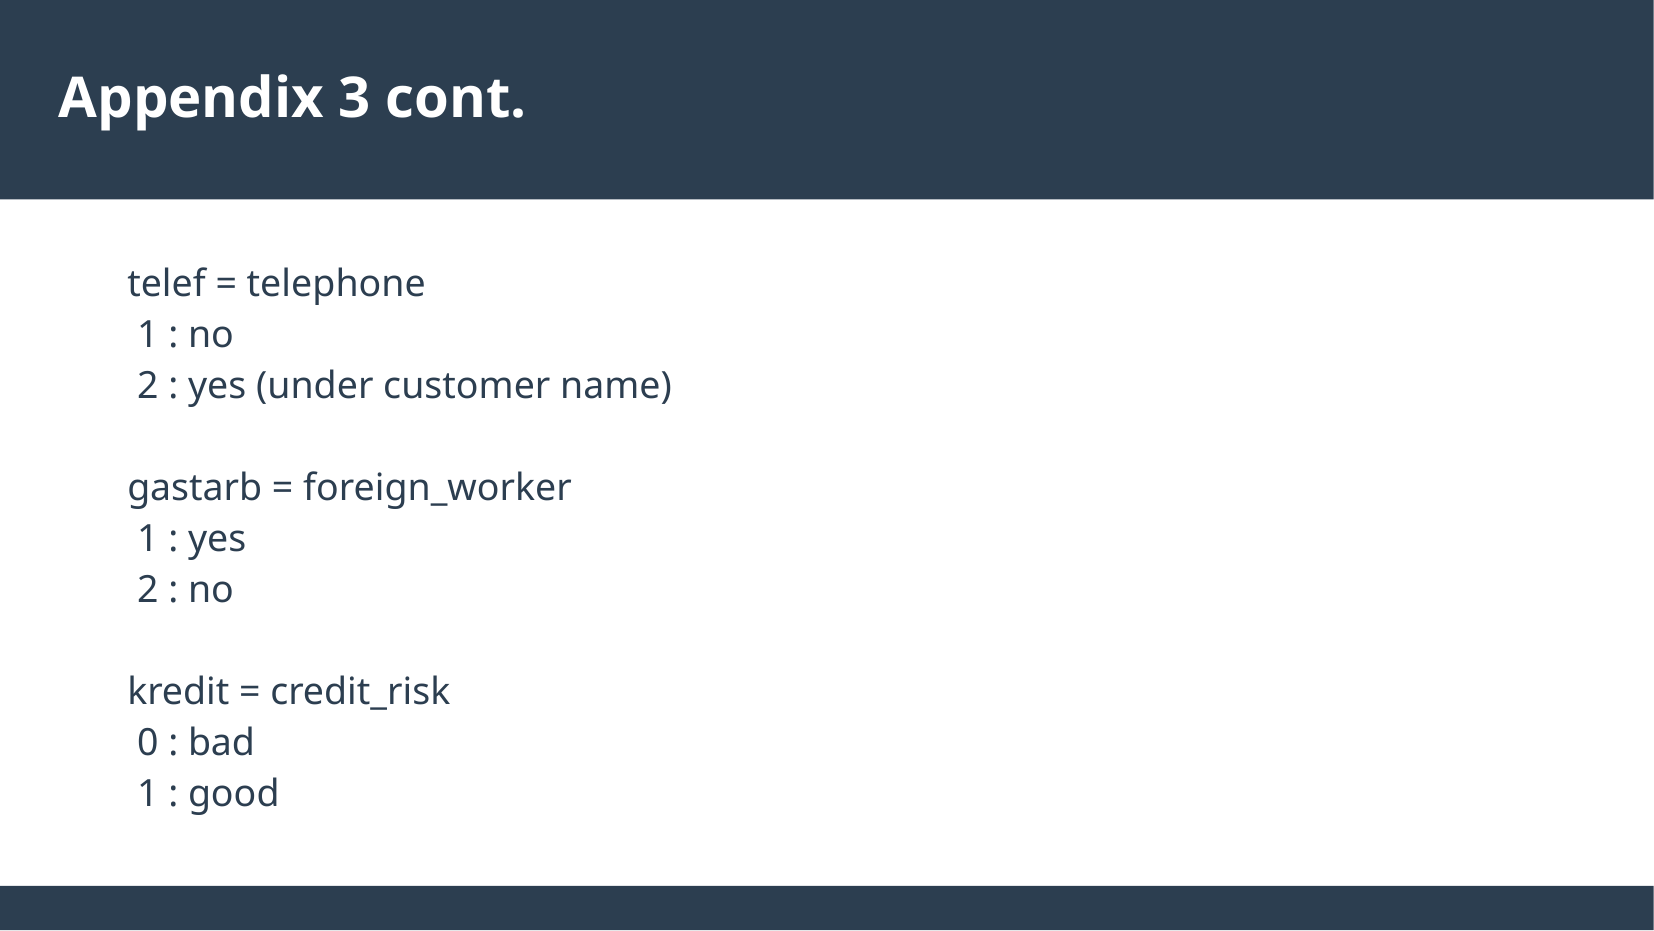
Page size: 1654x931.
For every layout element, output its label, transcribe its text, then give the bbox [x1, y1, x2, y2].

text_box telef = telephone 1 : no 2 : yes (under customer name) gastarb = foreign_worker 1 : yes 2 : no kredit = credit_risk 0 : bad 1 : good [112, 290, 831, 784]
title Appendix 3 cont. [59, 37, 1595, 155]
